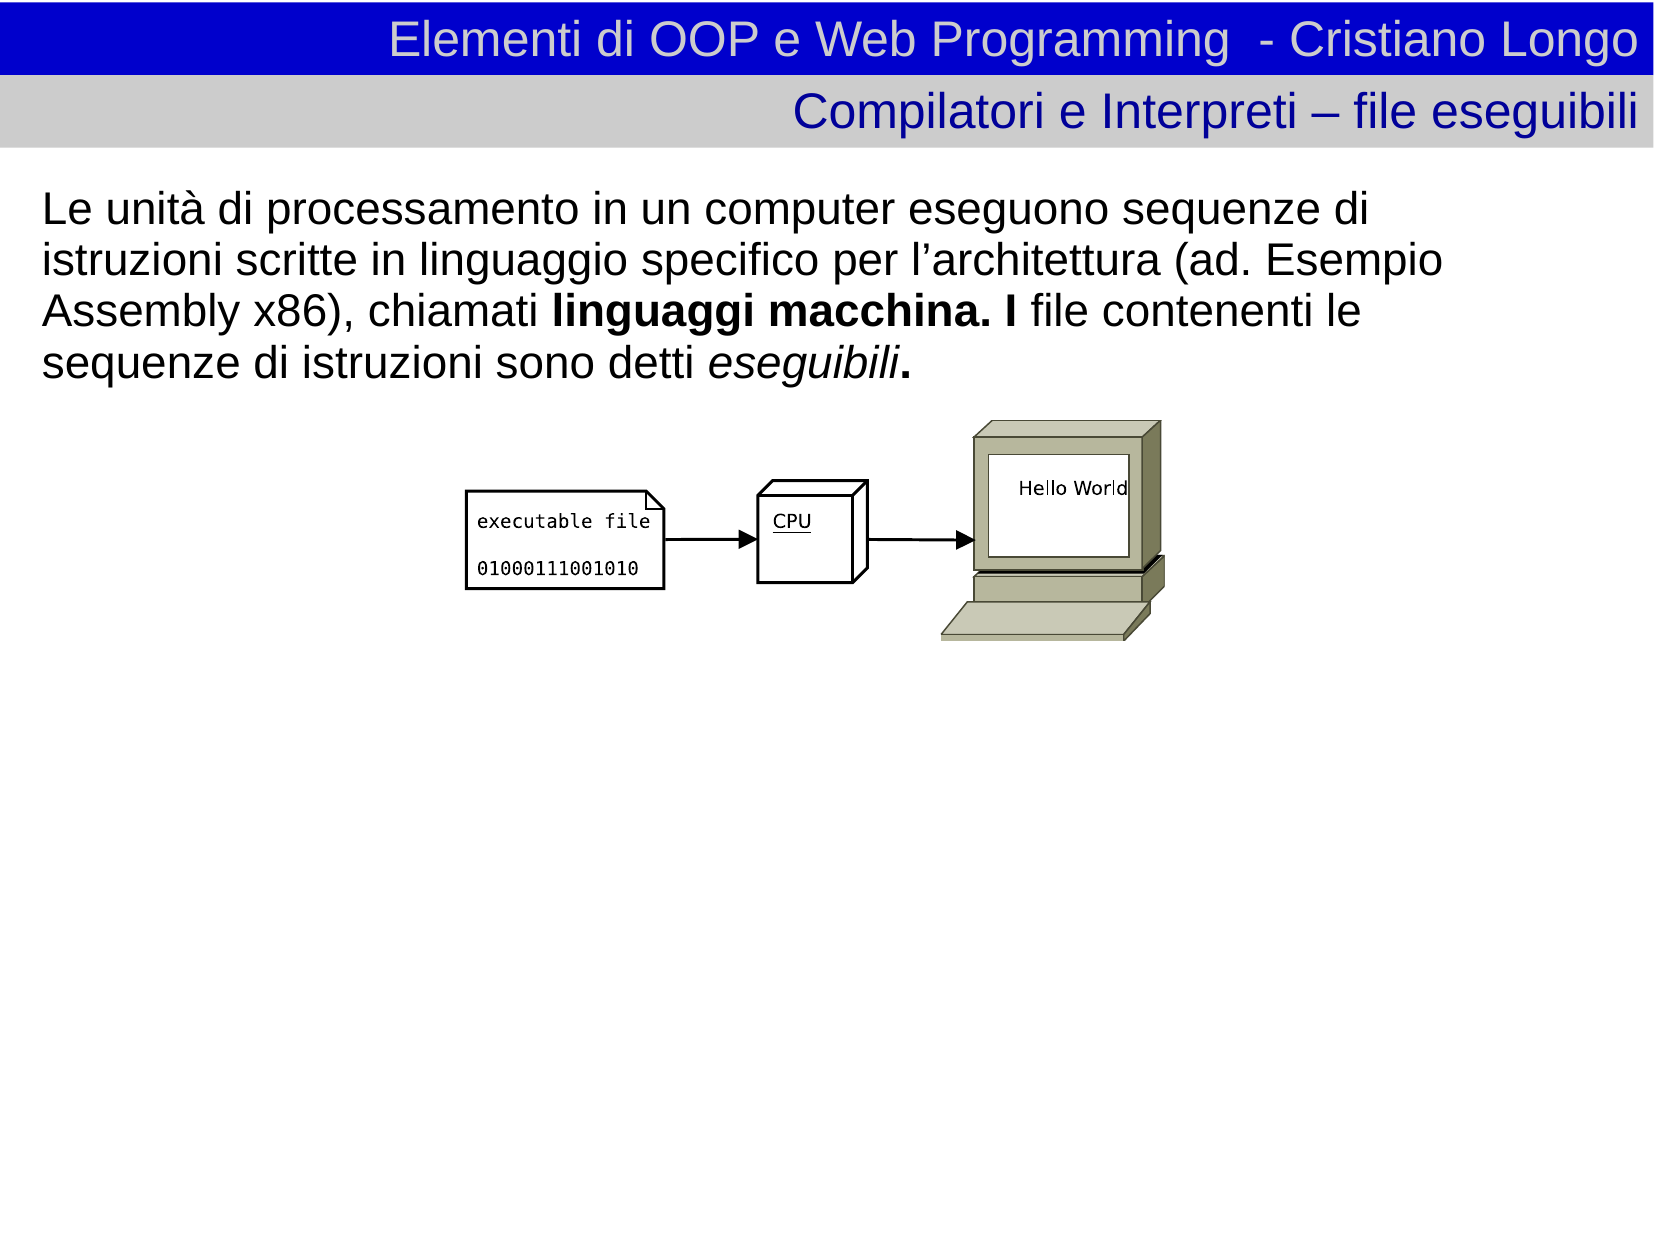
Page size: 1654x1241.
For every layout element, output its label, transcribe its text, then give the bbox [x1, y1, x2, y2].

title Elementi di OOP e Web Programming - Cristiano Longo [0, 2, 1654, 75]
title Compilatori e Interpreti – file eseguibili [0, 75, 1654, 148]
picture [465, 420, 1165, 641]
subtitle Le unità di processamento in un computer eseguono sequenze di istruzioni scritte in linguaggio specifico per l’architettura (ad. Esempio Assembly x86), chiamati linguaggi macchina. I file contenenti le sequenze di istruzioni sono detti eseguibili. [41, 165, 1531, 406]
